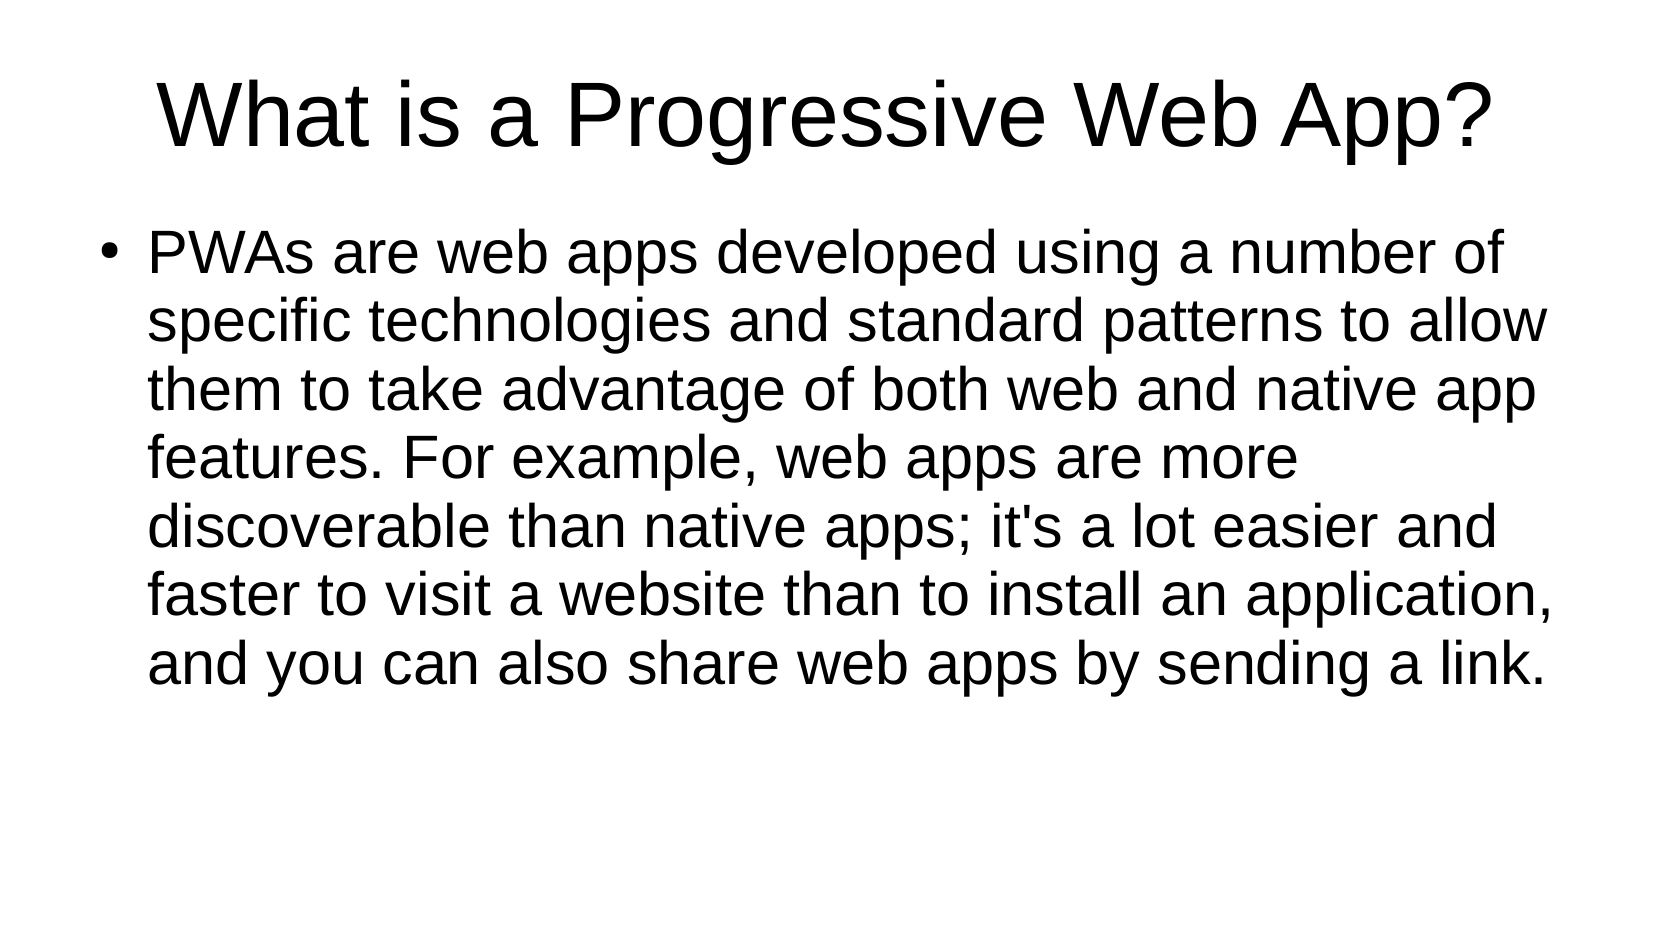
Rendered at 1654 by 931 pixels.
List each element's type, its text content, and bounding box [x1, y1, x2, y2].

list PWAs are web apps developed using a number of specific technologies and standard patterns to allow them to take advantage of both web and native app features. For example, web apps are more discoverable than native apps; it's a lot easier and faster to visit a website than to install an application, and you can also share web apps by sending a link. [82, 217, 1571, 758]
title What is a Progressive Web App? [82, 37, 1571, 193]
